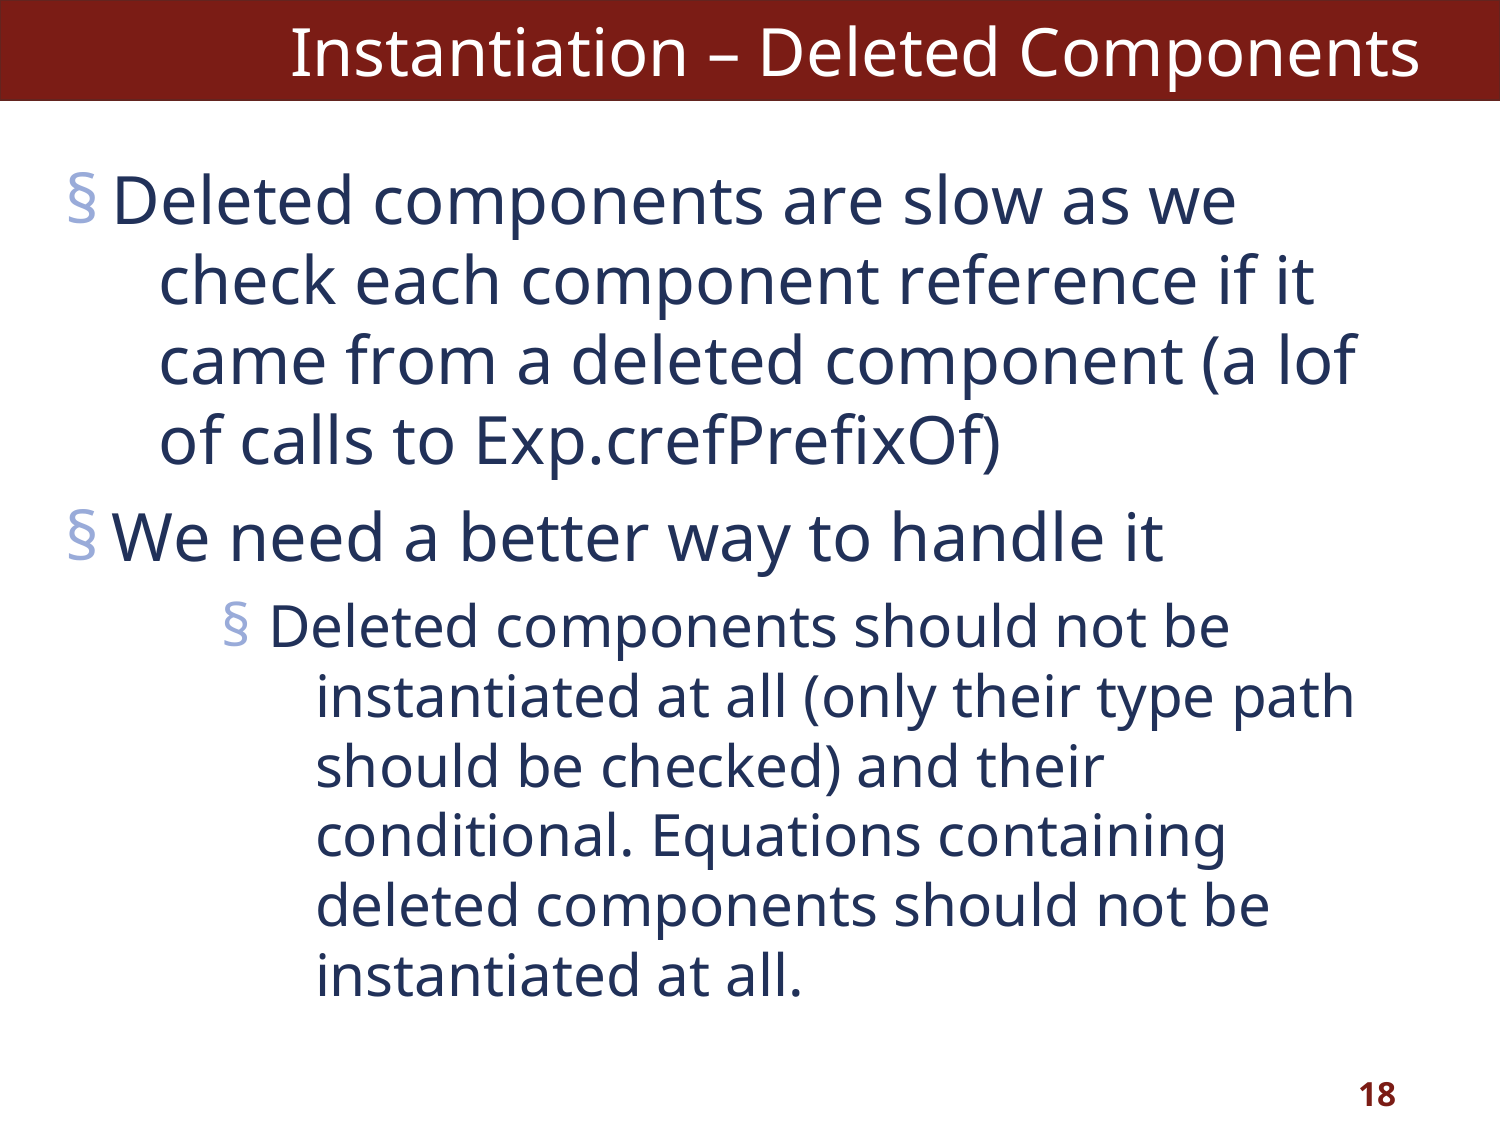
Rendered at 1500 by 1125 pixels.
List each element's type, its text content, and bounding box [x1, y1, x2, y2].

text_box 18 [1342, 1065, 1493, 1116]
title Instantiation – Deleted Components [275, 0, 1500, 100]
list Deleted components are slow as we check each component reference if it came from a deleted component (a lof of calls to Exp.crefPrefixOf) We need a better way to handle it Deleted components should not be instantiated at all (only their type path should be checked) and their conditional. Equations containing deleted components should not be instantiated at all. [50, 149, 1451, 1075]
